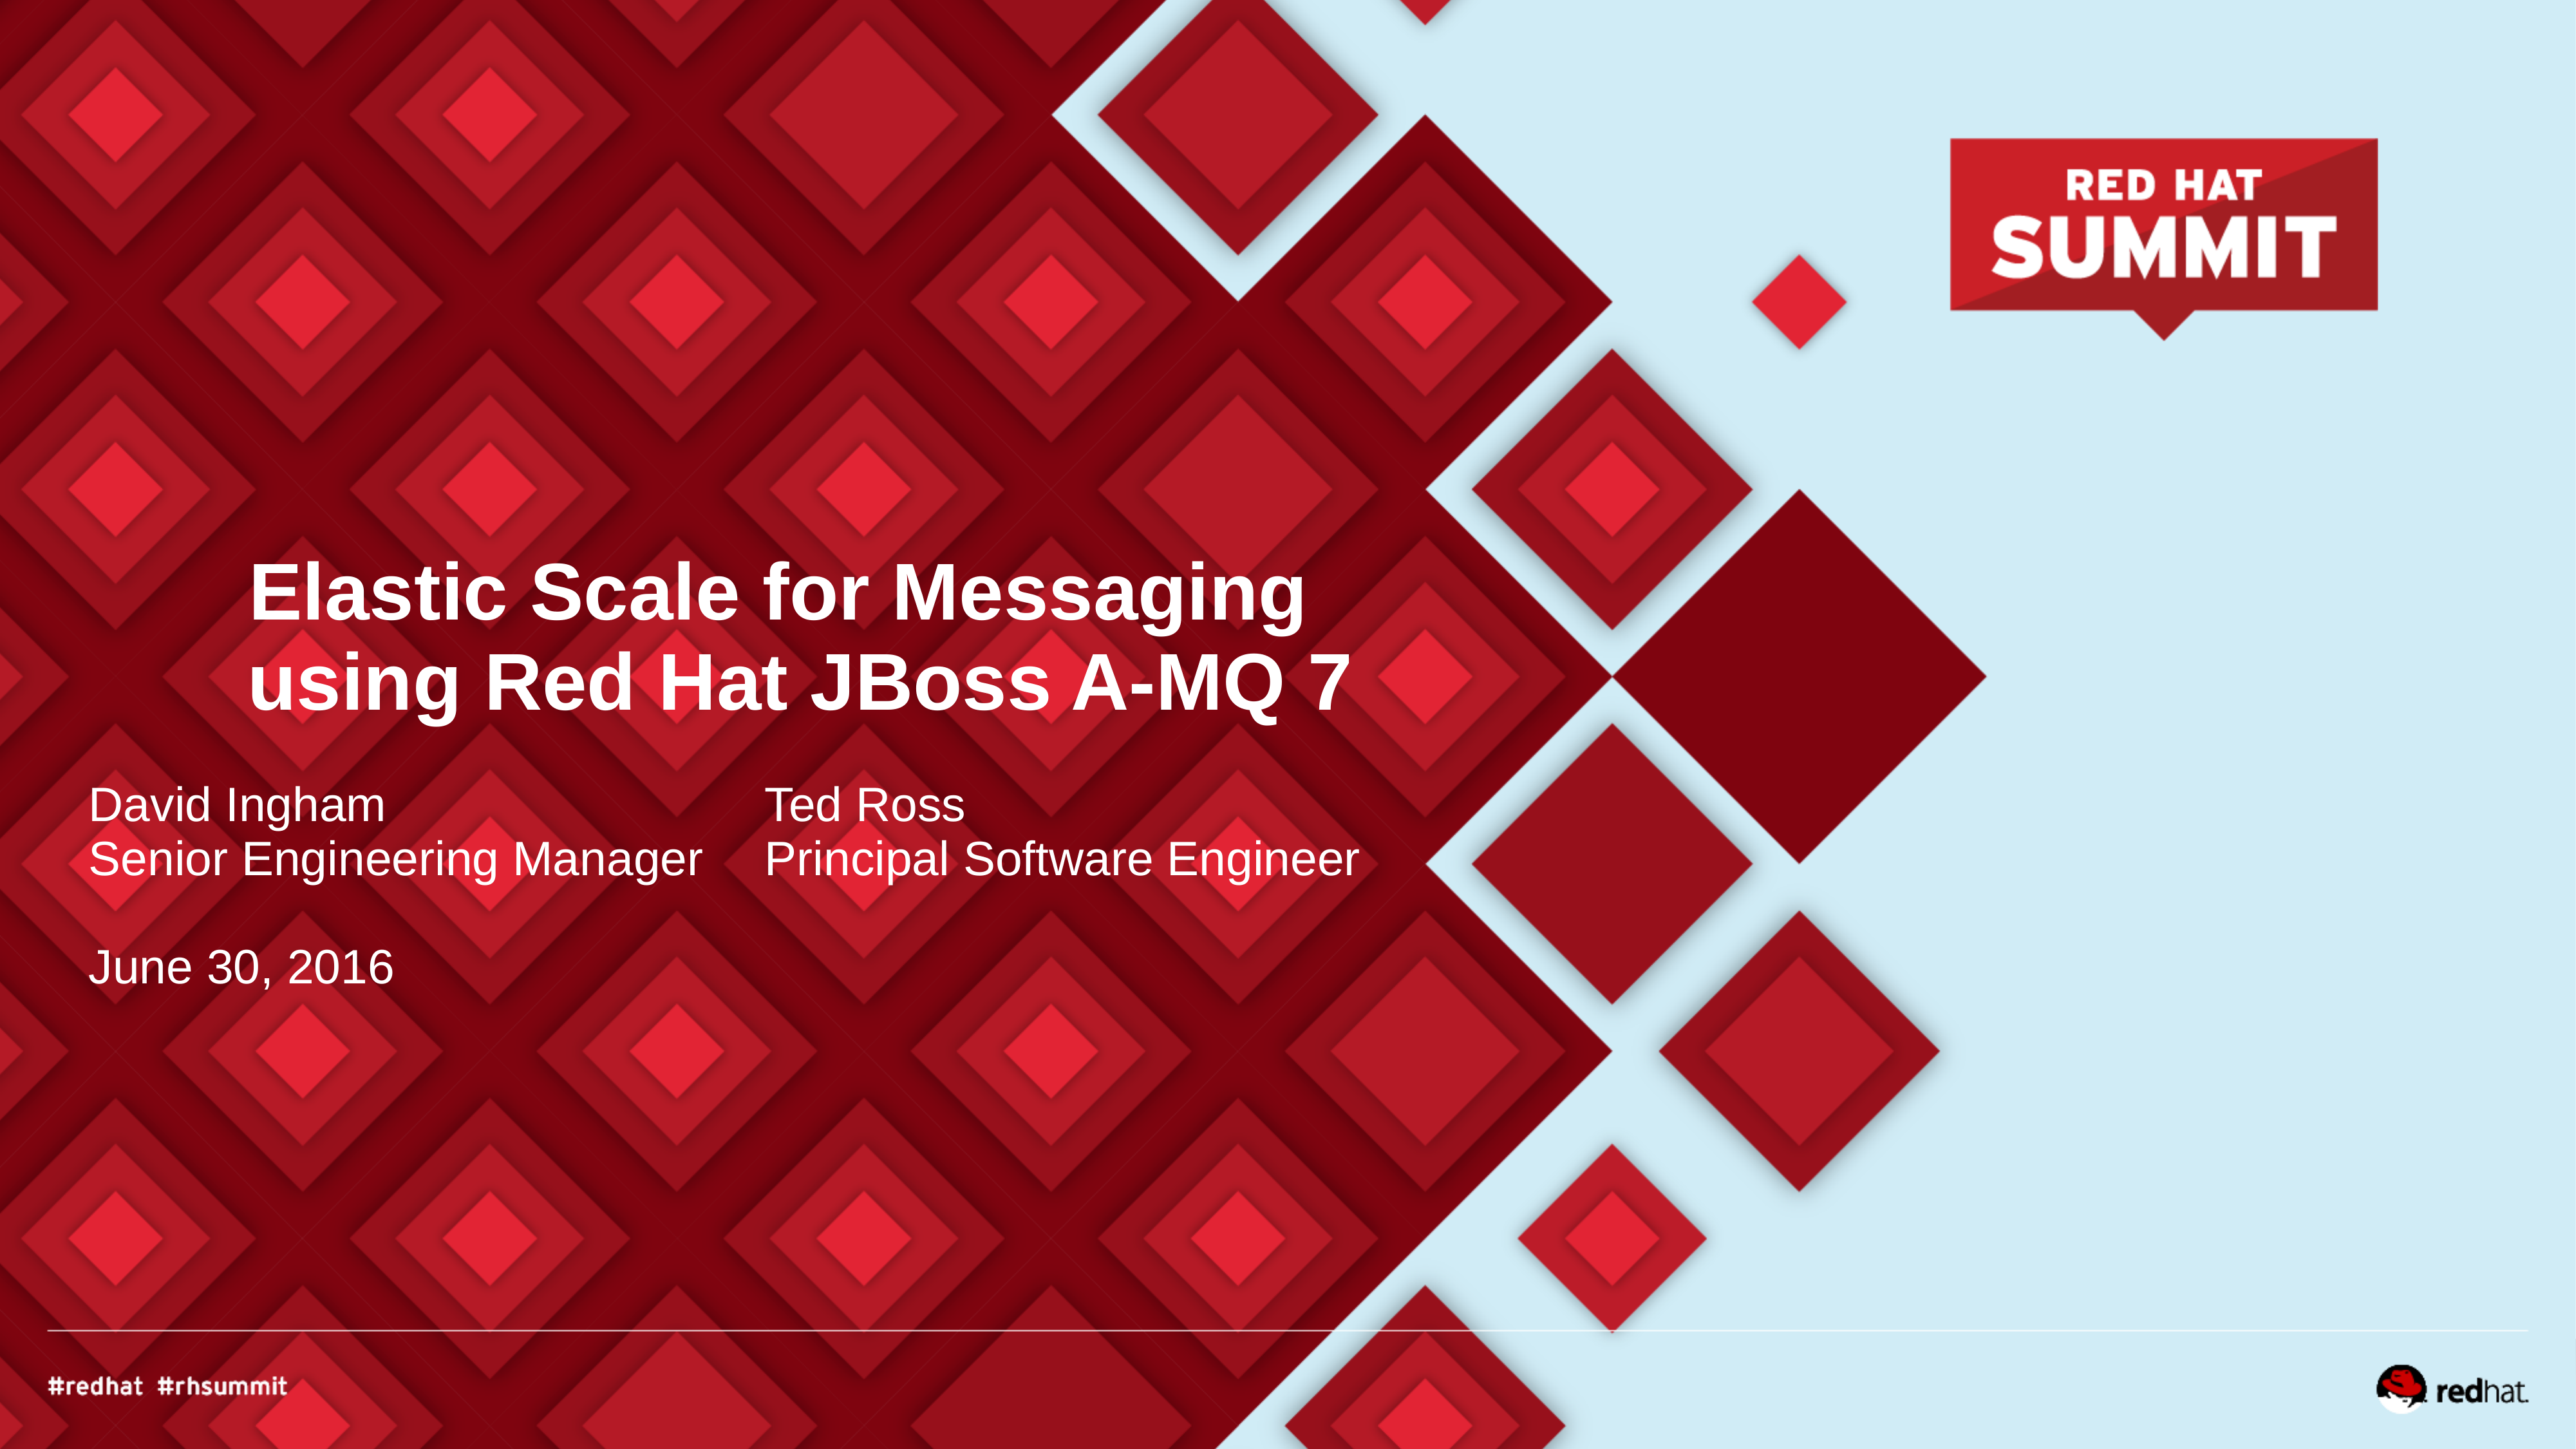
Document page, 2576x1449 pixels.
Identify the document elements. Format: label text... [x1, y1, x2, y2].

picture [0, 0, 2576, 1449]
text_box David Ingham Ted Ross Senior Engineering Manager Principal Software Engineer June 30, 2016 [79, 773, 1570, 1043]
text_box Elastic Scale for Messaging using Red Hat JBoss A-MQ 7 [238, 542, 1498, 746]
